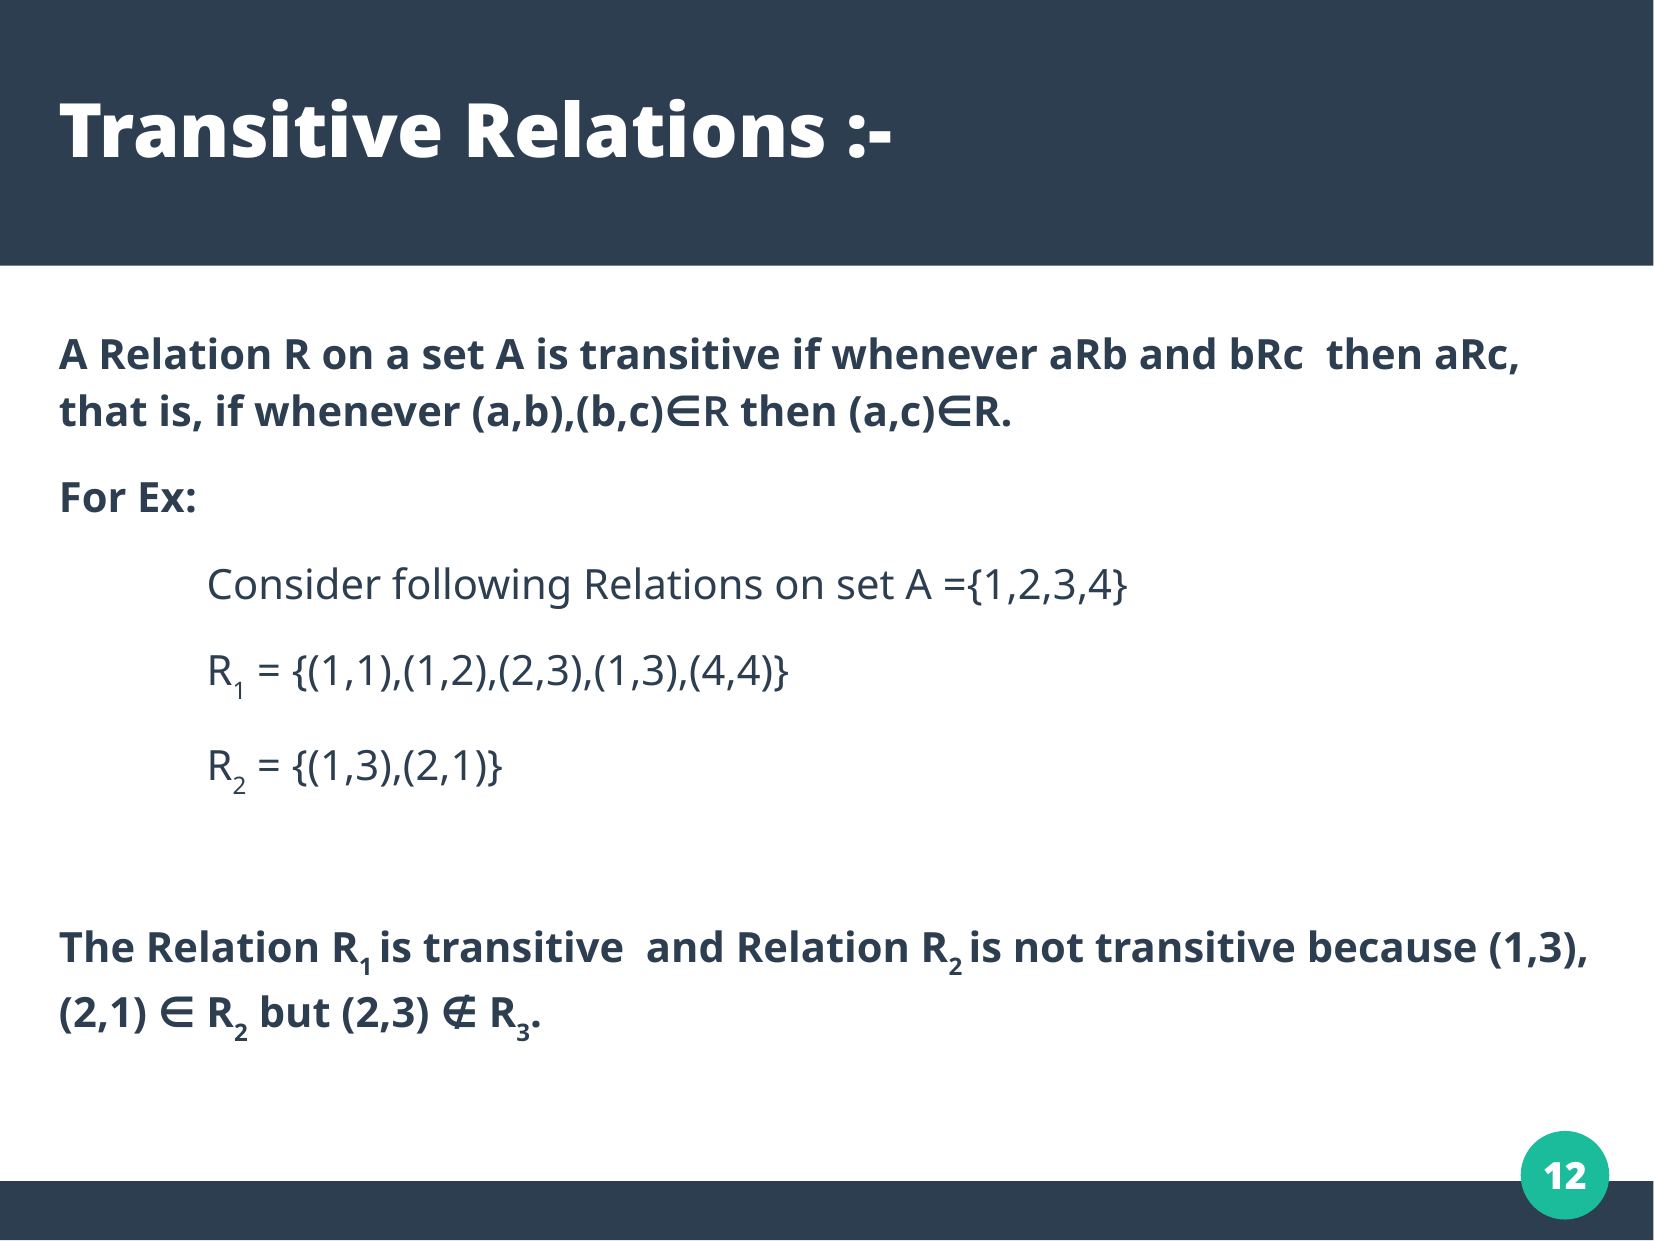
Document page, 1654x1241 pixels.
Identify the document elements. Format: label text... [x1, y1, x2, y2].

list A Relation R on a set A is transitive if whenever aRb and bRc then aRc, that is, if whenever (a,b),(b,c)∈R then (a,c)∈R. For Ex: Consider following Relations on set A ={1,2,3,4} R1 = {(1,1),(1,2),(2,3),(1,3),(4,4)} R2 = {(1,3),(2,1)} The Relation R1 is transitive and Relation R2 is not transitive because (1,3),(2,1) ∈ R2 but (2,3) ∉ R3. [59, 324, 1595, 1152]
title Transitive Relations :- [59, 49, 1595, 207]
